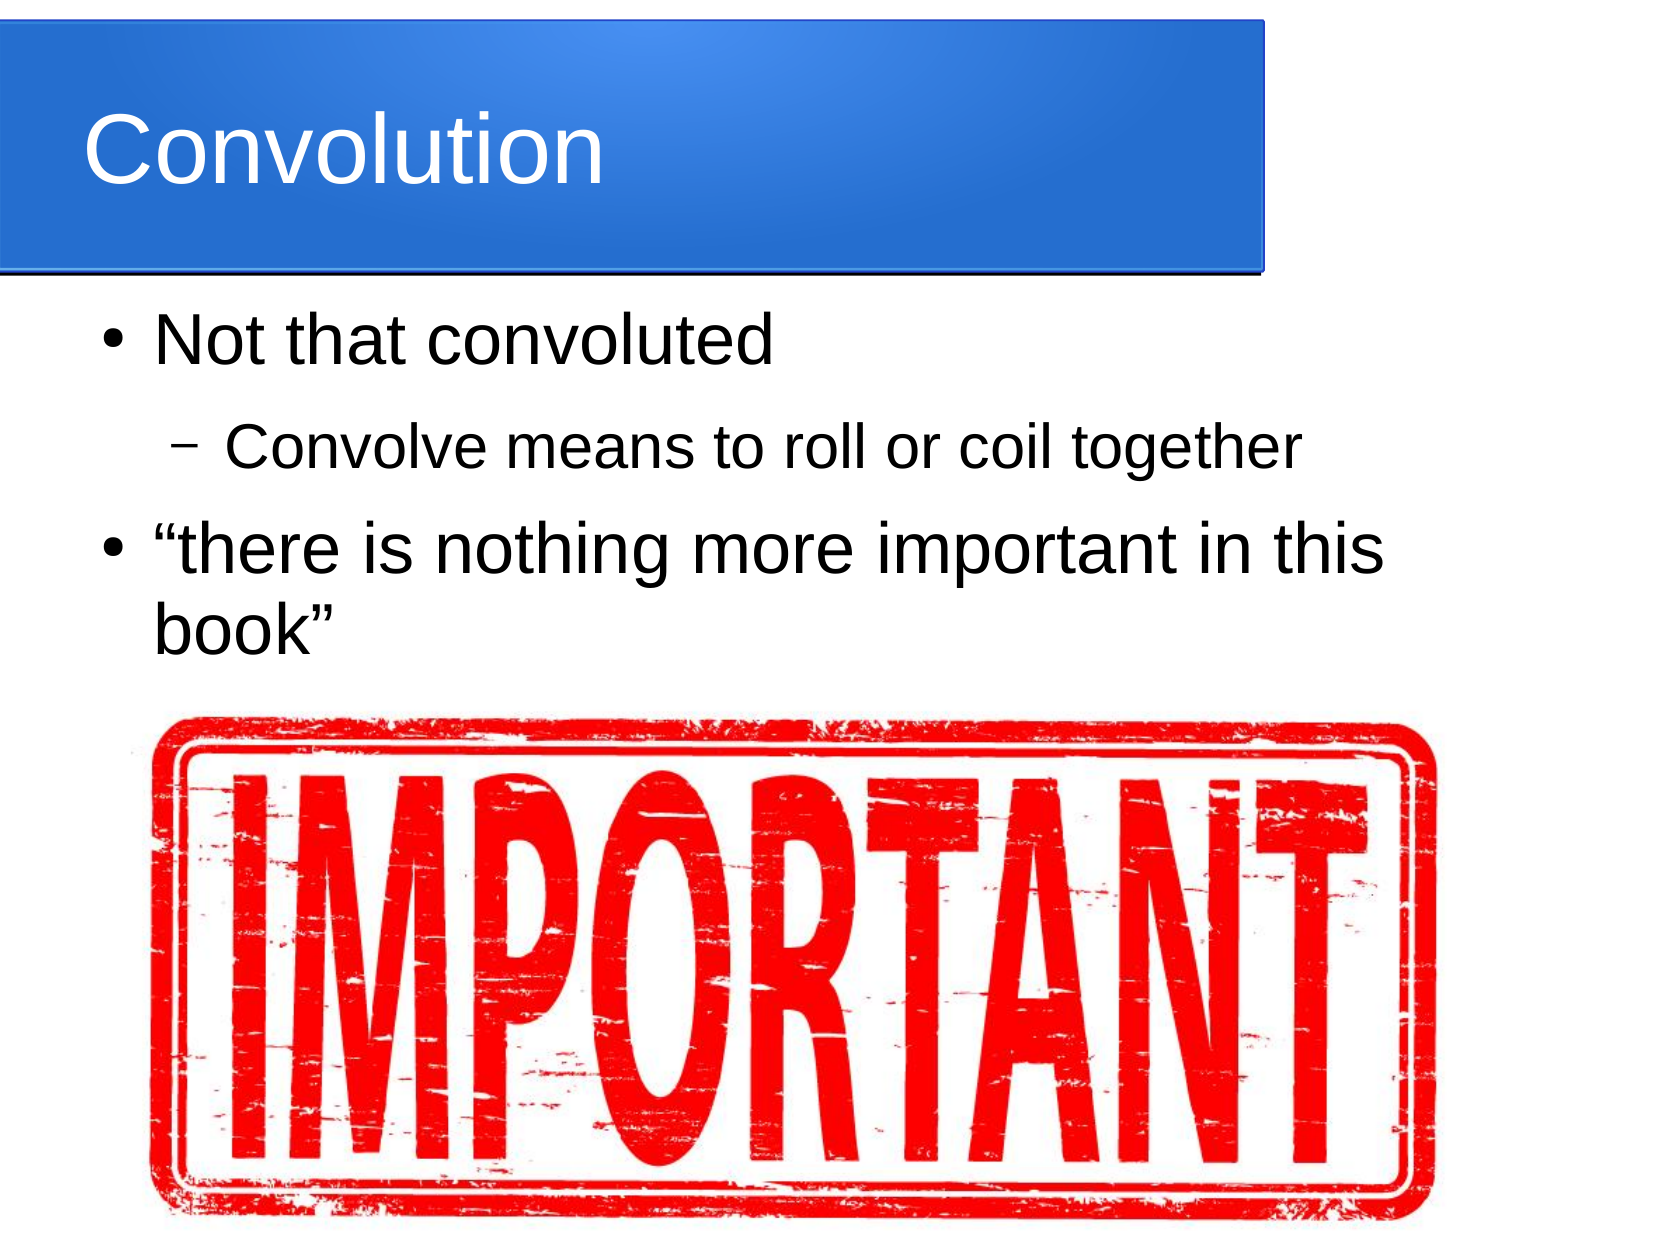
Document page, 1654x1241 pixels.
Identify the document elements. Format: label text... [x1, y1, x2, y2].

list Not that convoluted Convolve means to roll or coil together “there is nothing more important in this book” [82, 299, 1571, 1019]
picture [120, 689, 1456, 1241]
title Convolution [82, 47, 1235, 252]
